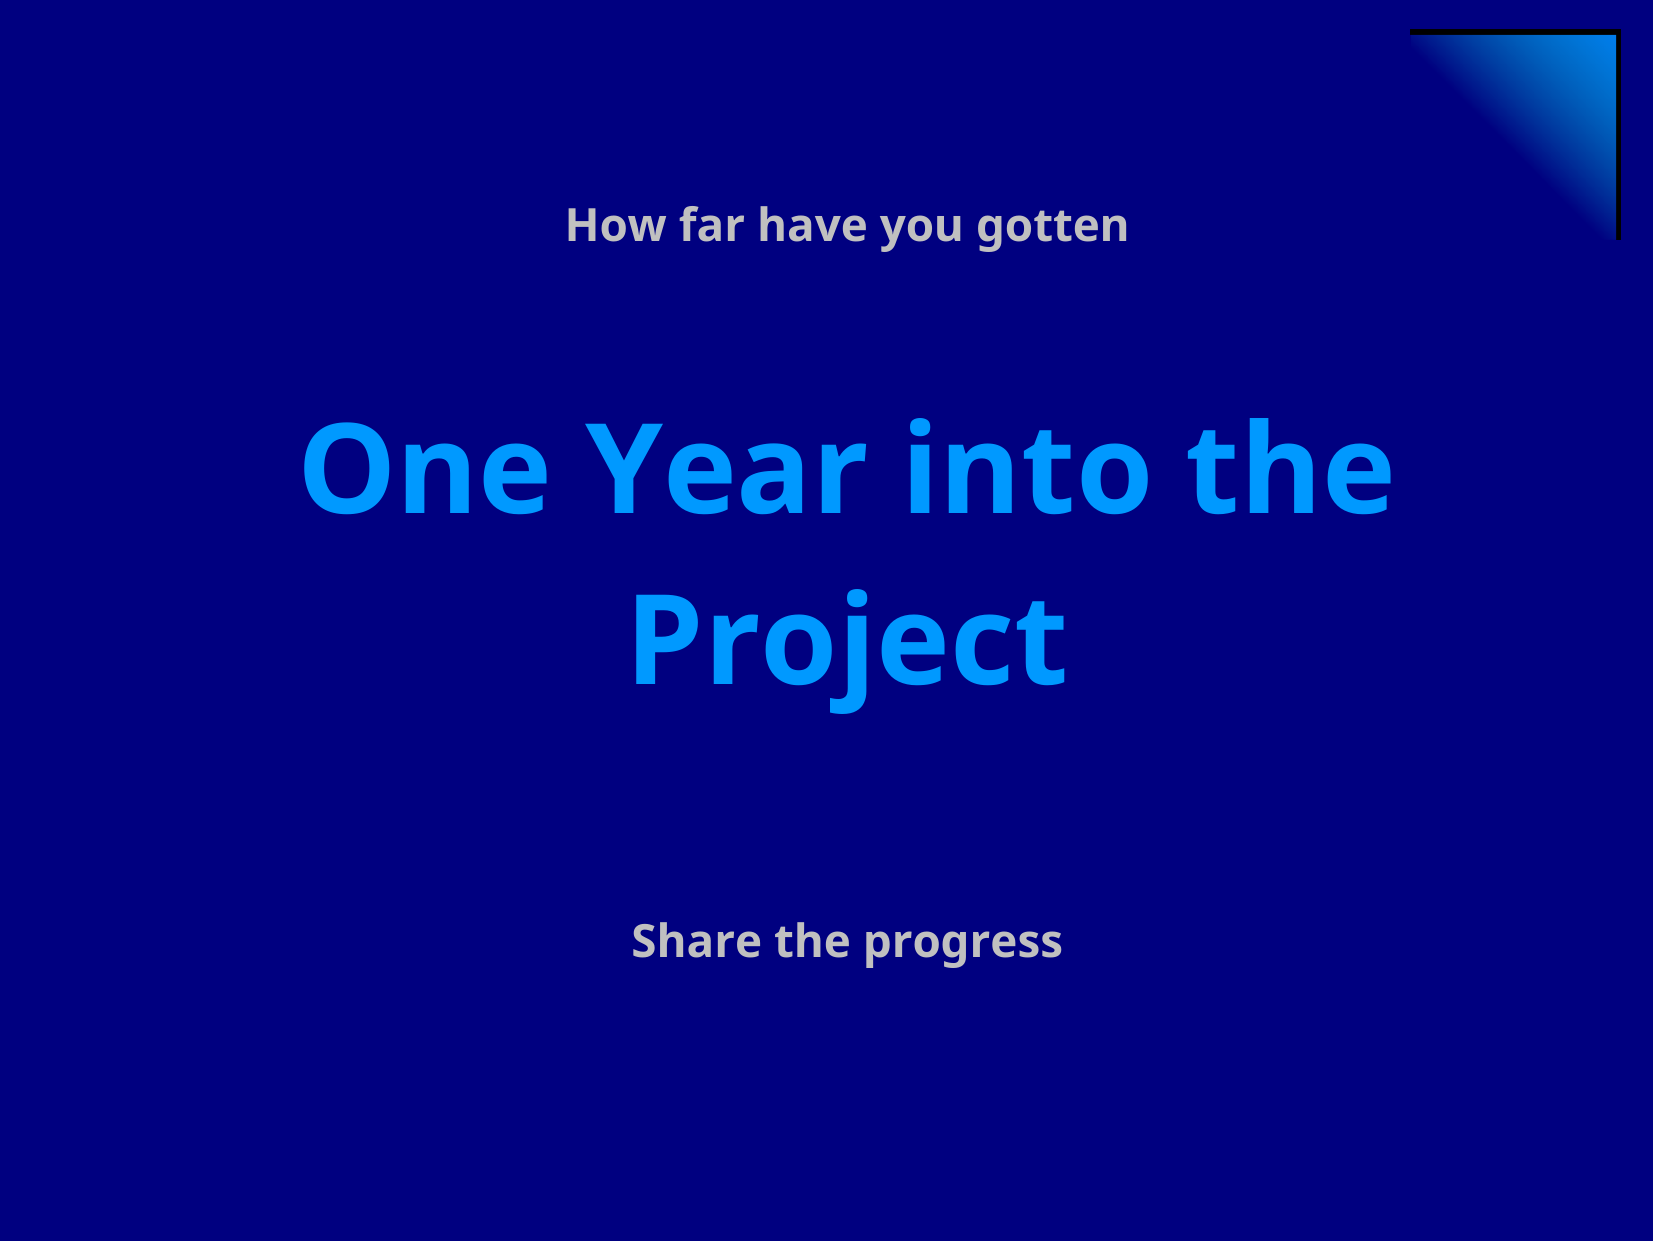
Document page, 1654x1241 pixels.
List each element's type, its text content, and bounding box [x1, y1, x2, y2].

text_box How far have you gotten One Year into the Project Share the progress [165, 293, 1530, 871]
picture [1410, 29, 1621, 241]
